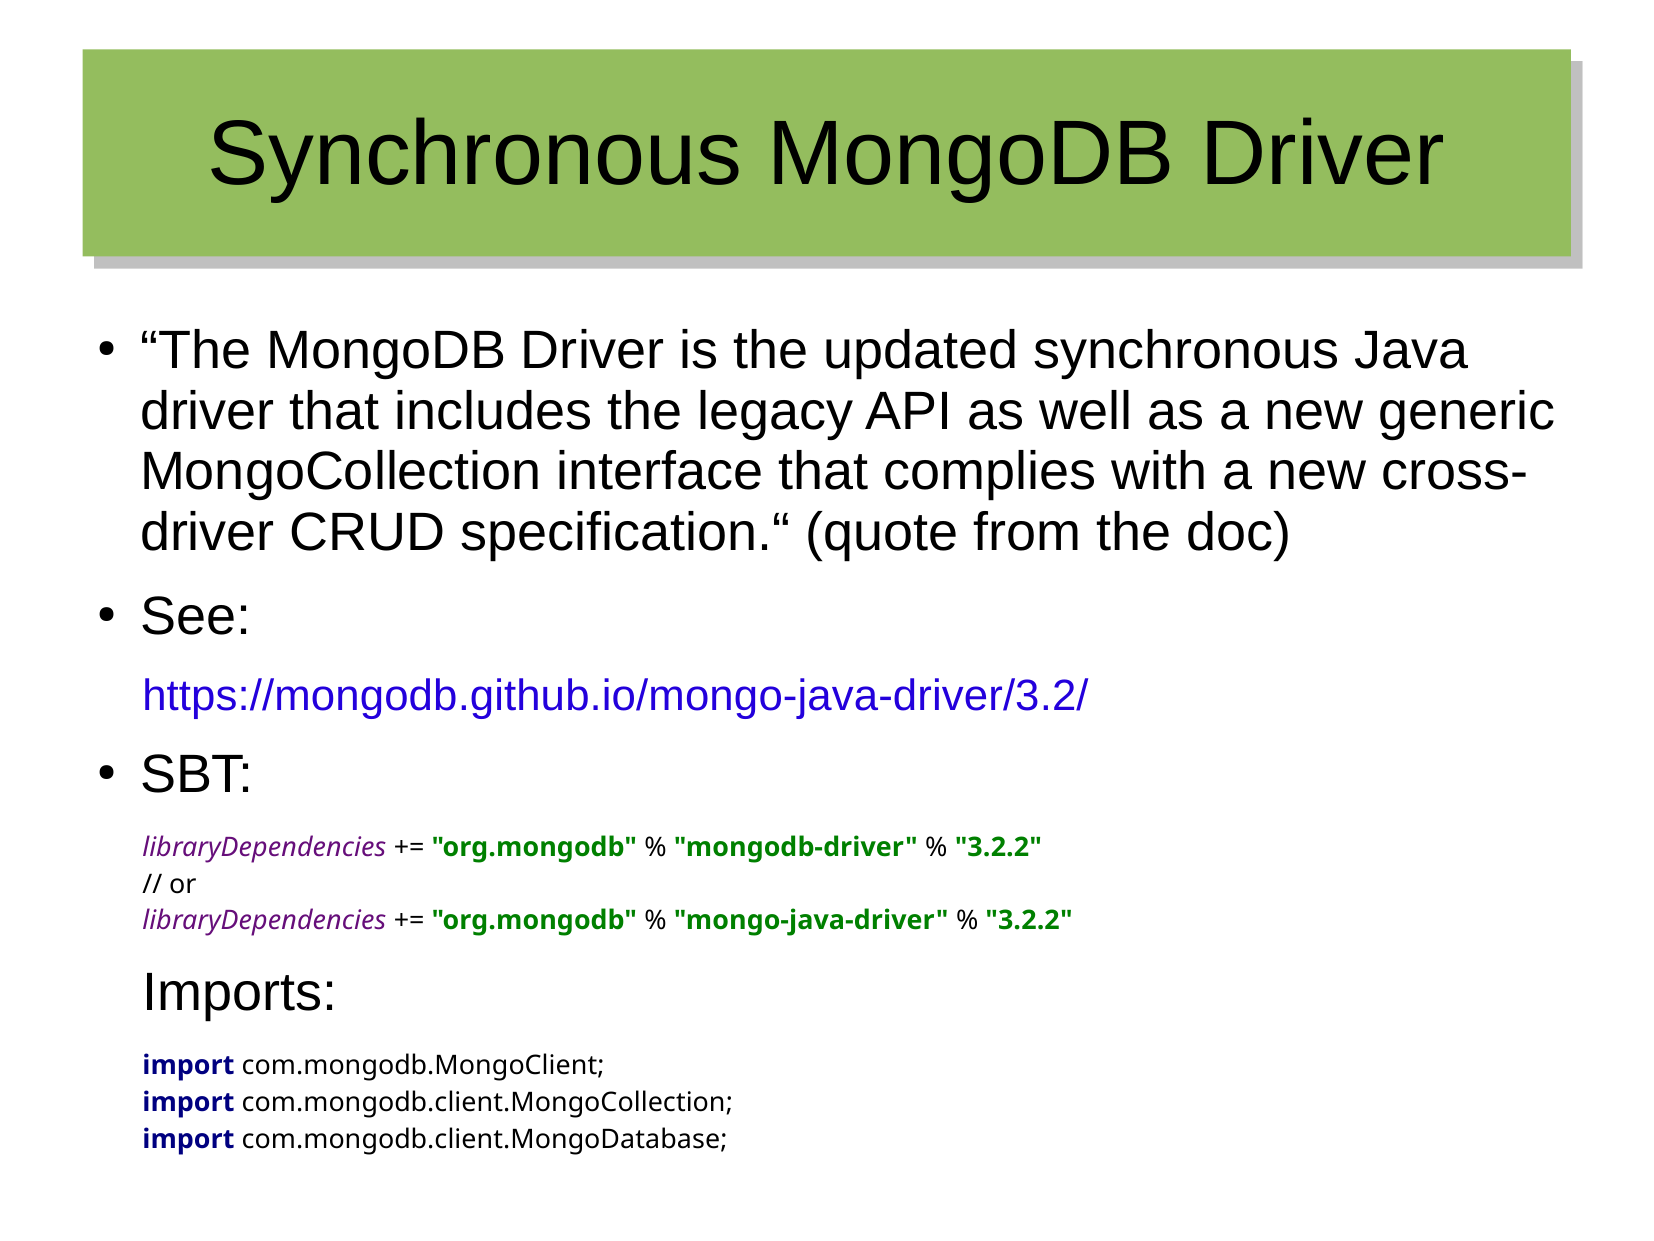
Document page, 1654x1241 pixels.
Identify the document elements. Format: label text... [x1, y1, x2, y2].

title Synchronous MongoDB Driver [82, 49, 1571, 257]
list “The MongoDB Driver is the updated synchronous Java driver that includes the legacy API as well as a new generic MongoCollection interface that complies with a new cross-driver CRUD specification.“ (quote from the doc) See: https://mongodb.github.io/mongo-java-driver/3.2/ SBT: libraryDependencies += "org.mongodb" % "mongodb-driver" % "3.2.2" // or libraryDependencies += "org.mongodb" % "mongo-java-driver" % "3.2.2" Imports: import com.mongodb.MongoClient; import com.mongodb.client.MongoCollection; import com.mongodb.client.MongoDatabase; [82, 319, 1571, 1205]
